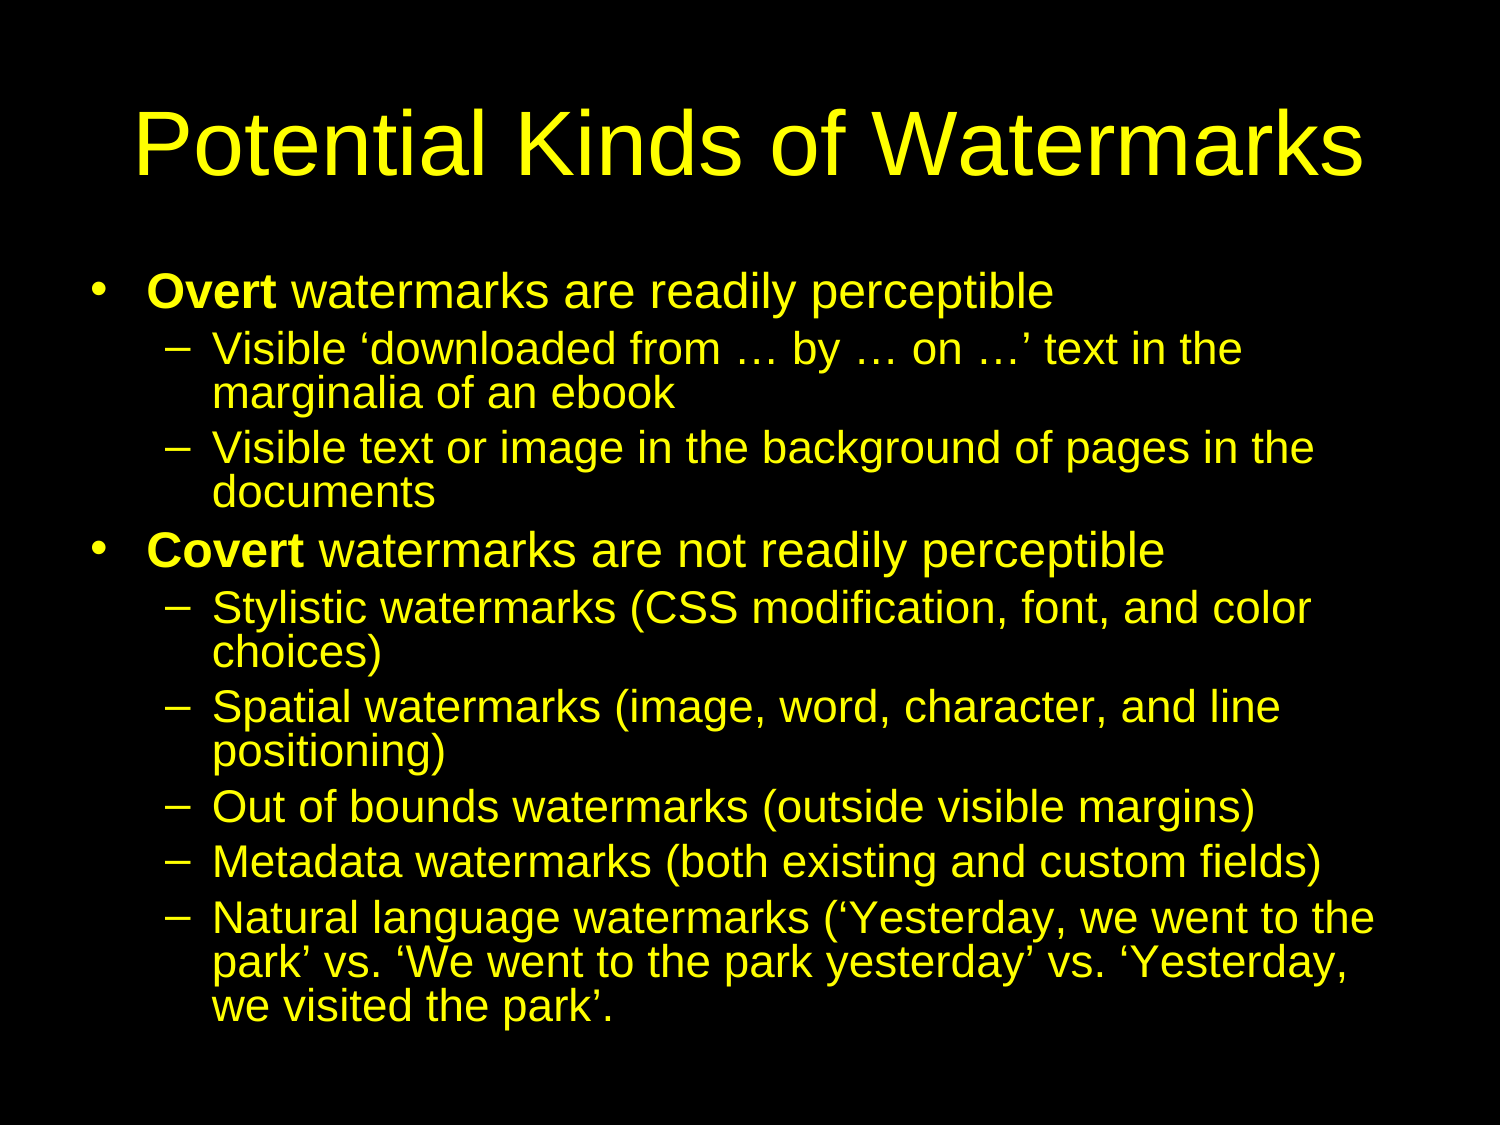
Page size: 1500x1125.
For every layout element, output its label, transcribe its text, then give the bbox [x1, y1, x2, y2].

title Potential Kinds of Watermarks [75, 45, 1426, 233]
list Overt watermarks are readily perceptible Visible ‘downloaded from … by … on …’ text in the marginalia of an ebook Visible text or image in the background of pages in the documents Covert watermarks are not readily perceptible Stylistic watermarks (CSS modification, font, and color choices) Spatial watermarks (image, word, character, and line positioning) Out of bounds watermarks (outside visible margins) Metadata watermarks (both existing and custom fields) Natural language watermarks (‘Yesterday, we went to the park’ vs. ‘We went to the park yesterday’ vs. ‘Yesterday, we visited the park’. [75, 262, 1426, 1038]
